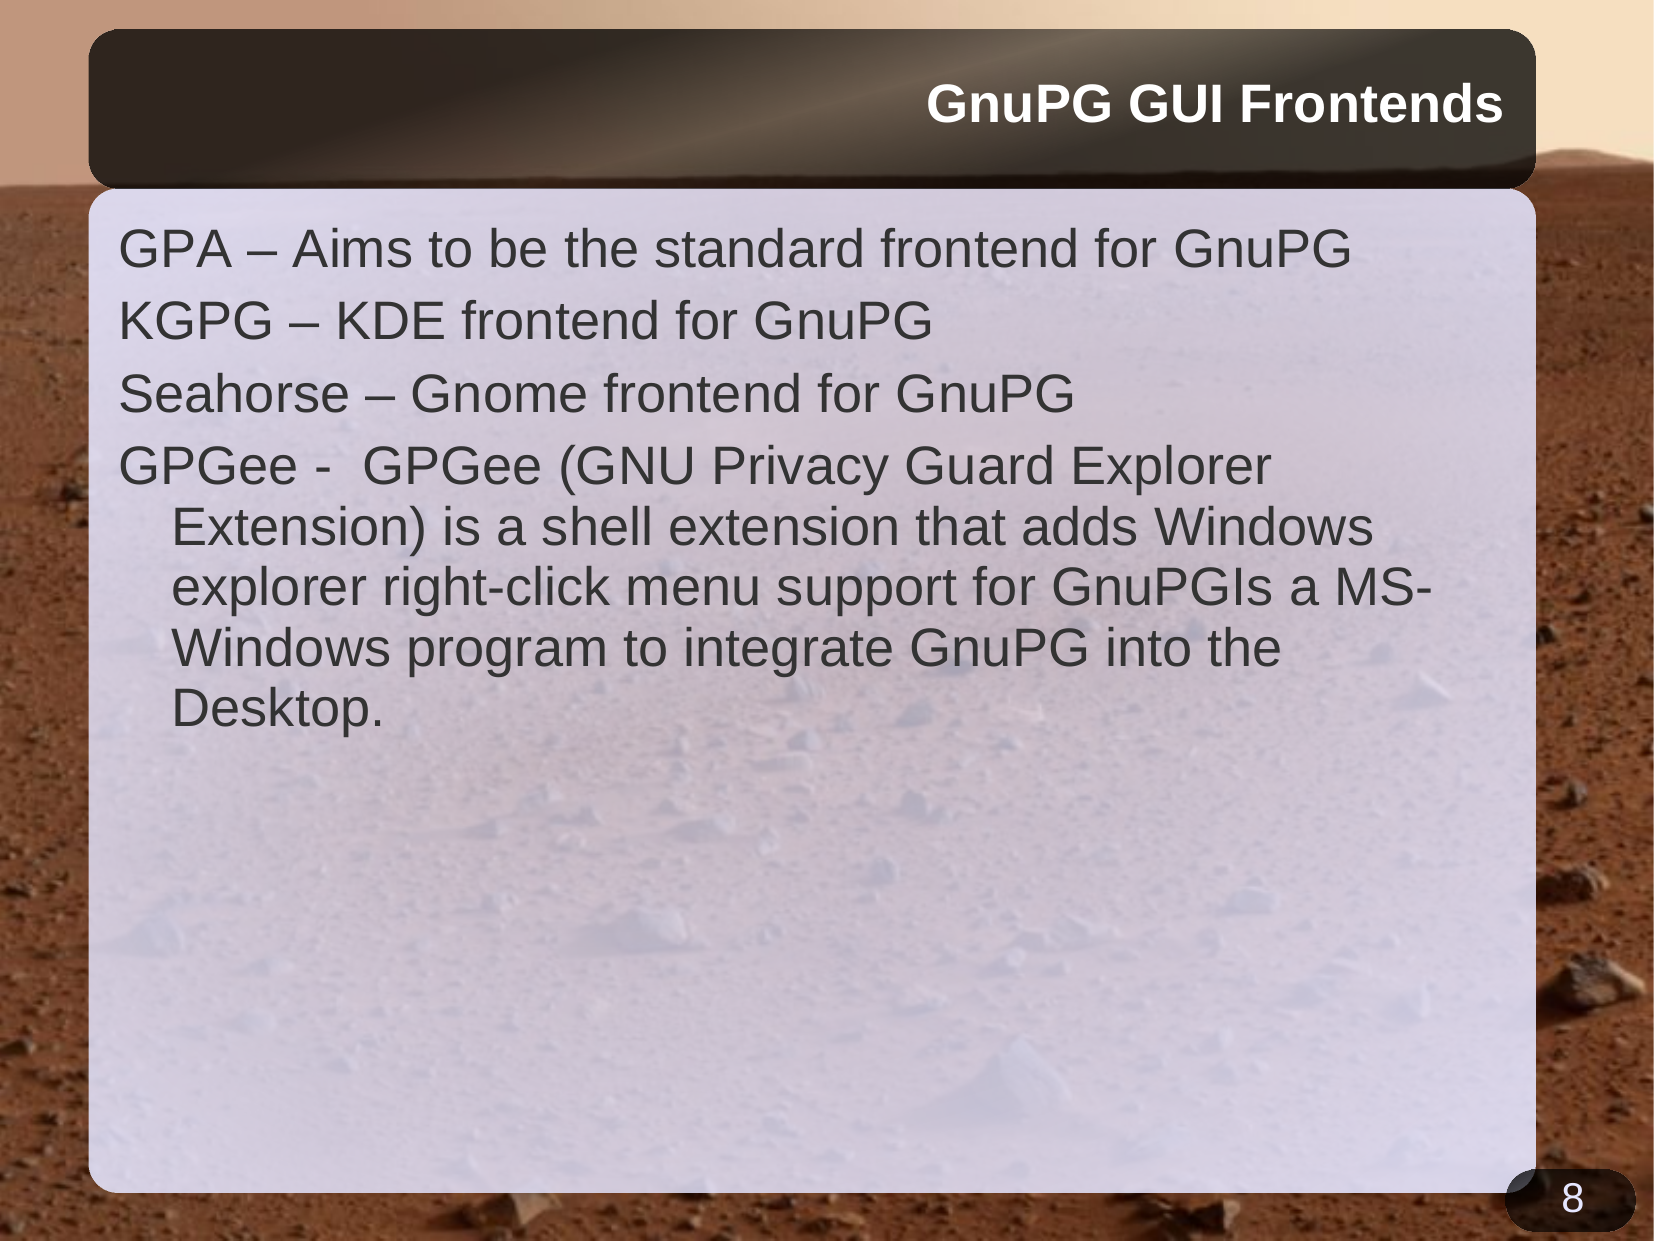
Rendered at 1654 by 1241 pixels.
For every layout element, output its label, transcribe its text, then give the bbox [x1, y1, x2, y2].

list GPA – Aims to be the standard frontend for GnuPG KGPG – KDE frontend for GnuPG Seahorse – Gnome frontend for GnuPG GPGee - GPGee (GNU Privacy Guard Explorer Extension) is a shell extension that adds Windows explorer right-click menu support for GnuPGIs a MS-Windows program to integrate GnuPG into the Desktop. [118, 218, 1477, 1164]
picture [0, 0, 1654, 1241]
title GnuPG GUI Frontends [118, 59, 1506, 148]
